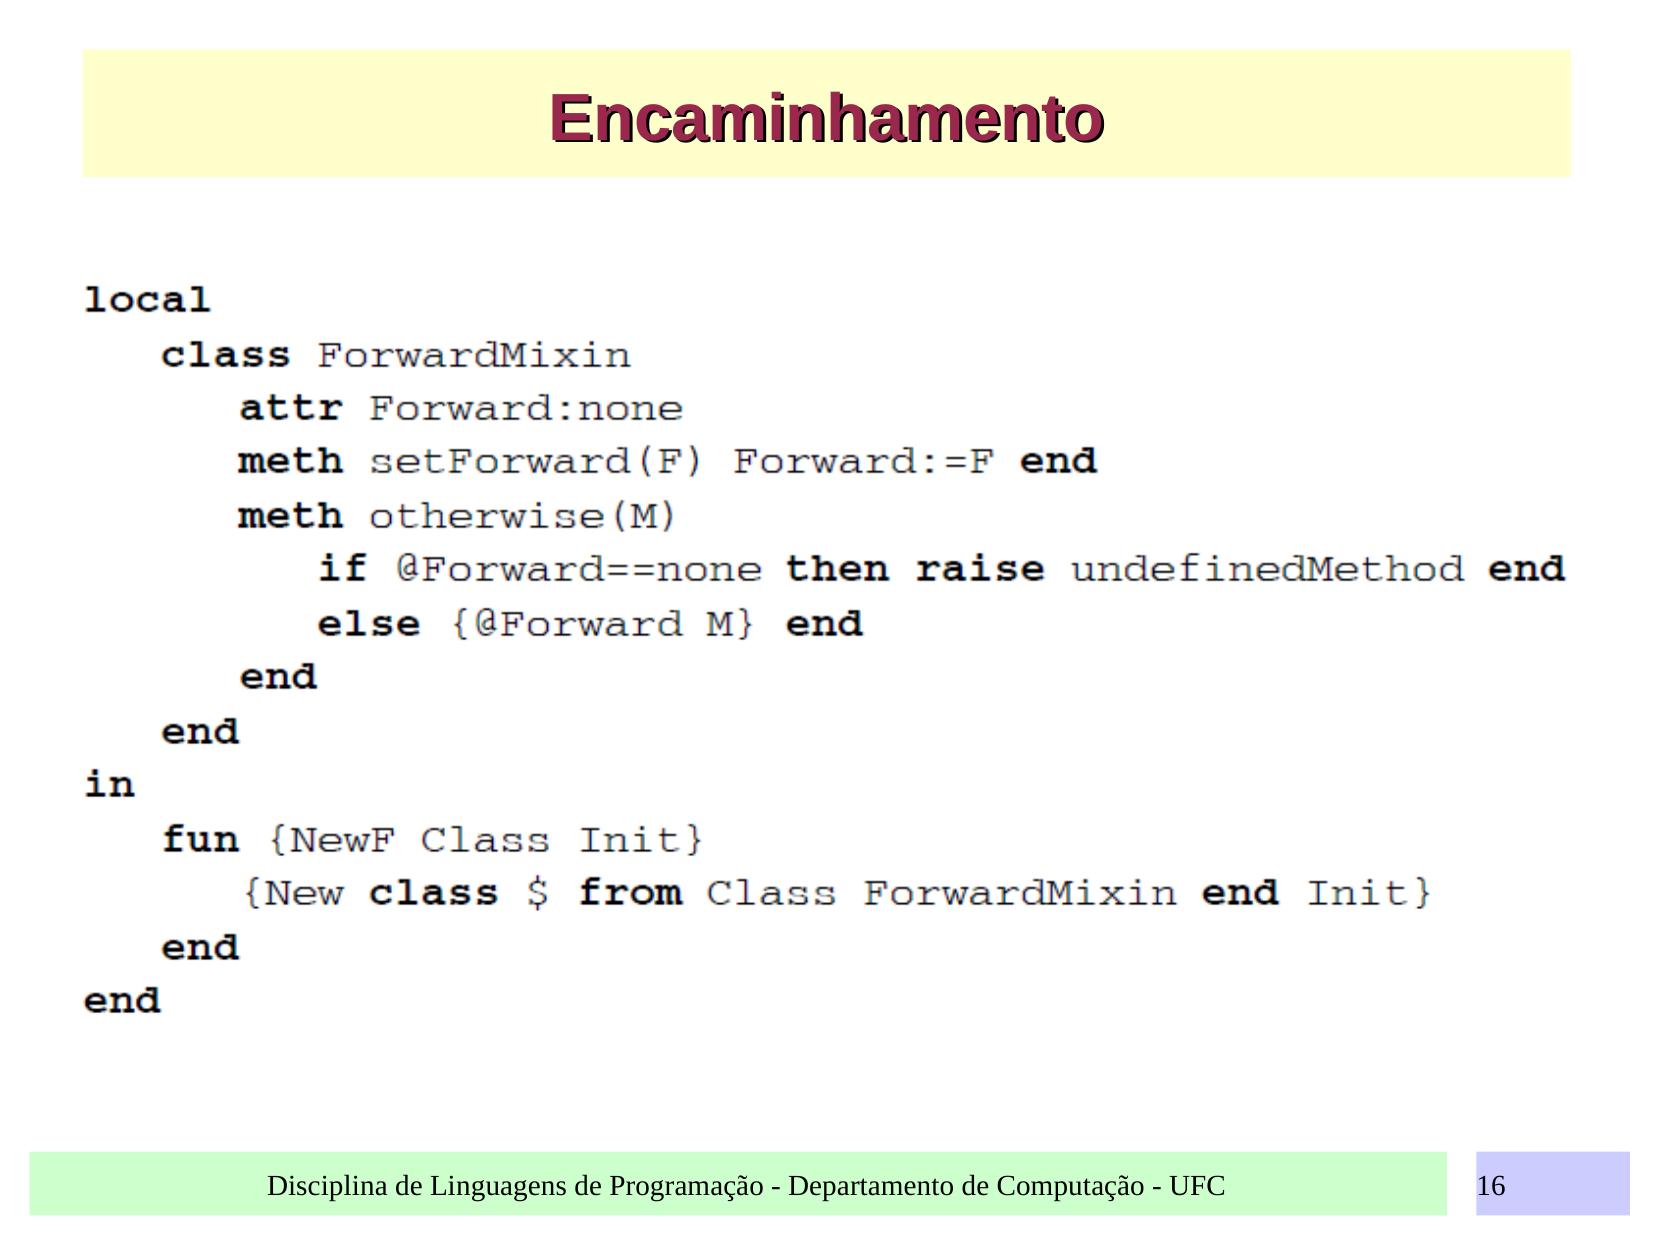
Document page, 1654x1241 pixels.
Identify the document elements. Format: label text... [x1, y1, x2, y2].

picture [82, 273, 1571, 1019]
title Encaminhamento [82, 49, 1571, 178]
text_box <número> [1476, 1151, 1630, 1216]
text_box Disciplina de Linguagens de Programação - Departamento de Computação - UFC [29, 1151, 1447, 1216]
